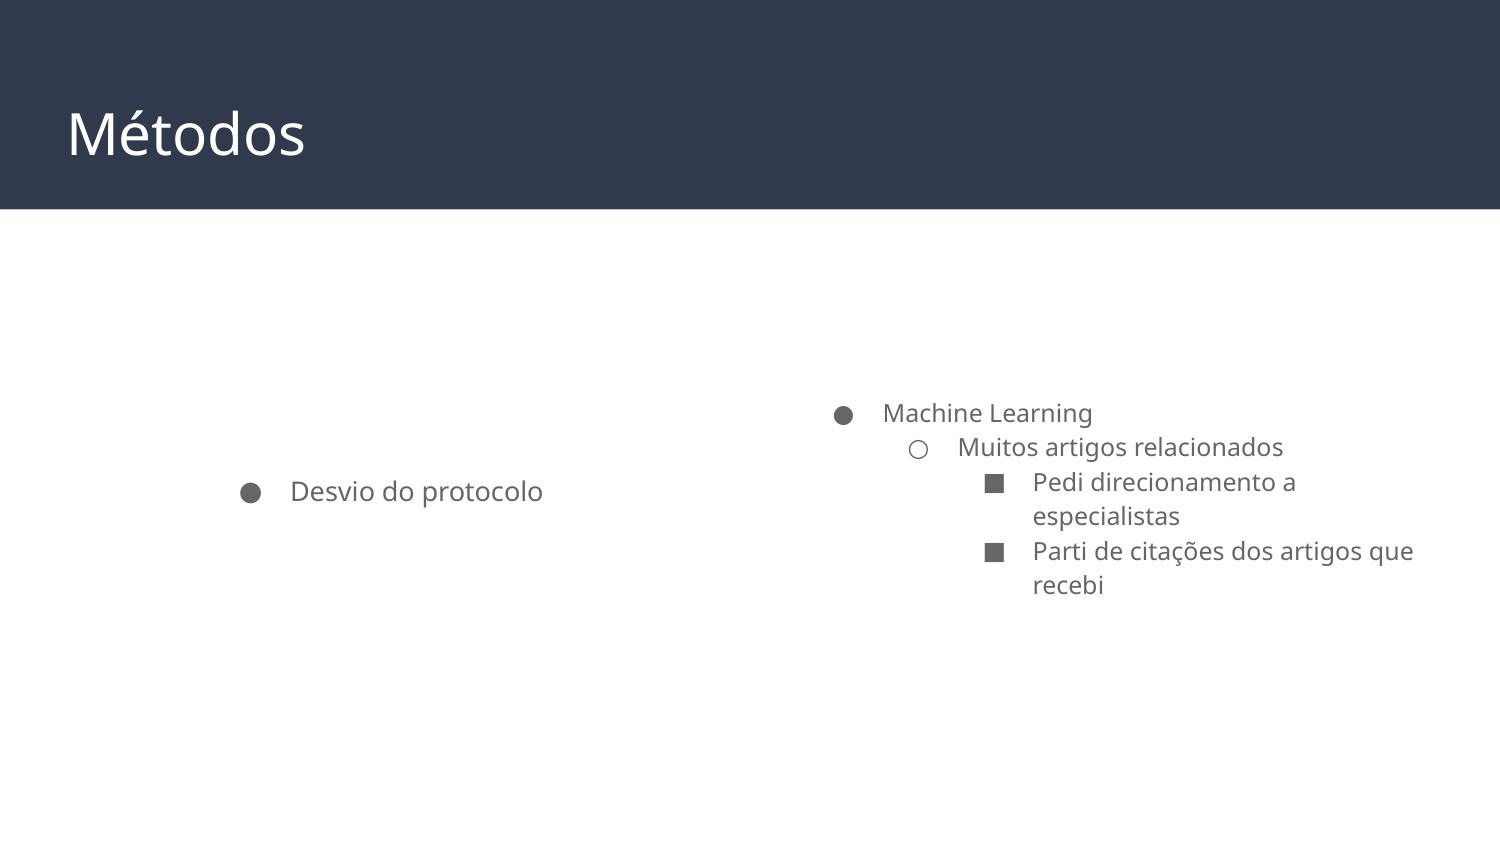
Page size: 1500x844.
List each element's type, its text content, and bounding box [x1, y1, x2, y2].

list Desvio do protocolo [51, 247, 708, 752]
title Métodos [51, 82, 1449, 185]
list Machine Learning Muitos artigos relacionados Pedi direcionamento a especialistas Parti de citações dos artigos que recebi [792, 247, 1449, 752]
